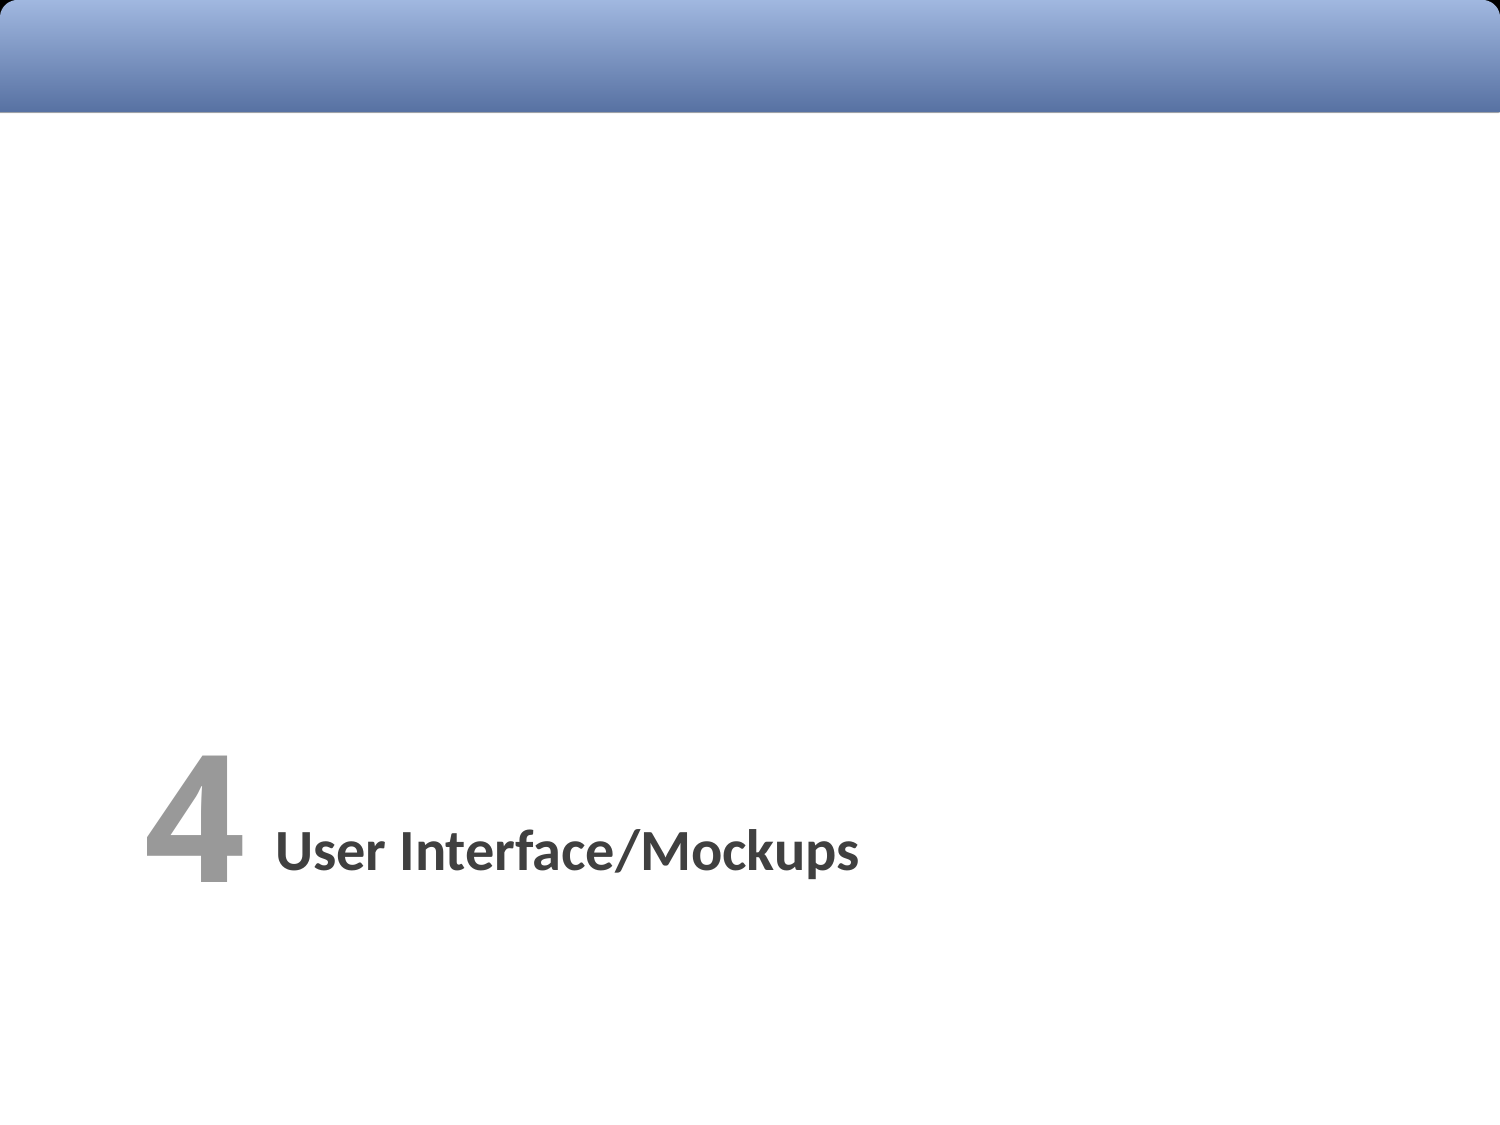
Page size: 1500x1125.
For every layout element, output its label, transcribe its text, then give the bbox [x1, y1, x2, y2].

list 4 [59, 661, 261, 918]
title User Interface/Mockups [260, 804, 1500, 1028]
